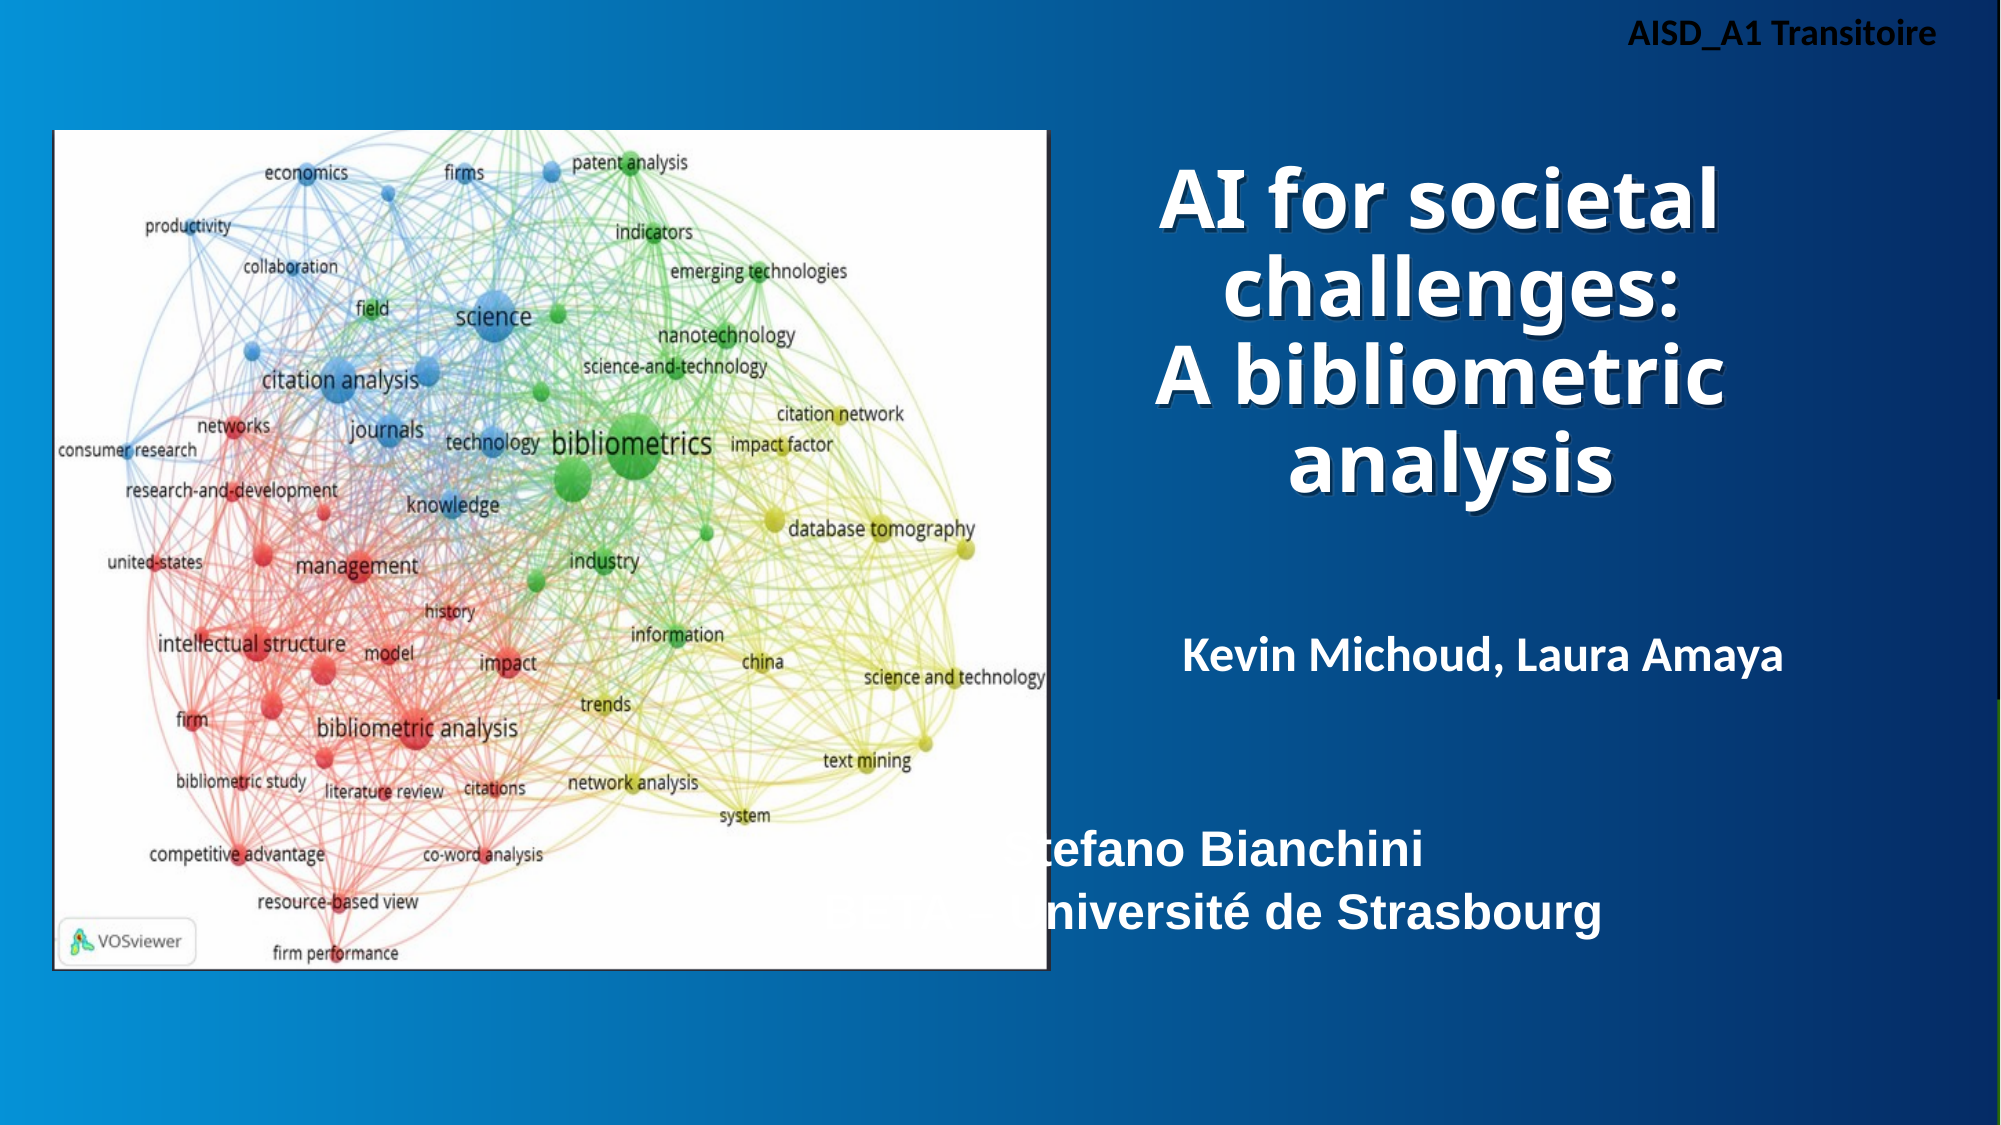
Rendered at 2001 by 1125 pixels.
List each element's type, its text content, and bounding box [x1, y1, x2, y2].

subtitle Stefano Bianchini BETA – Université de Strasbourg [808, 825, 2000, 974]
picture [53, 0, 1051, 1125]
text_box AISD_A1 Transitoire [1612, 0, 2000, 61]
text_box Kevin Michoud, Laura Amaya [1121, 614, 1847, 691]
title AI for societal challenges: A bibliometric analysis [551, 151, 2000, 521]
